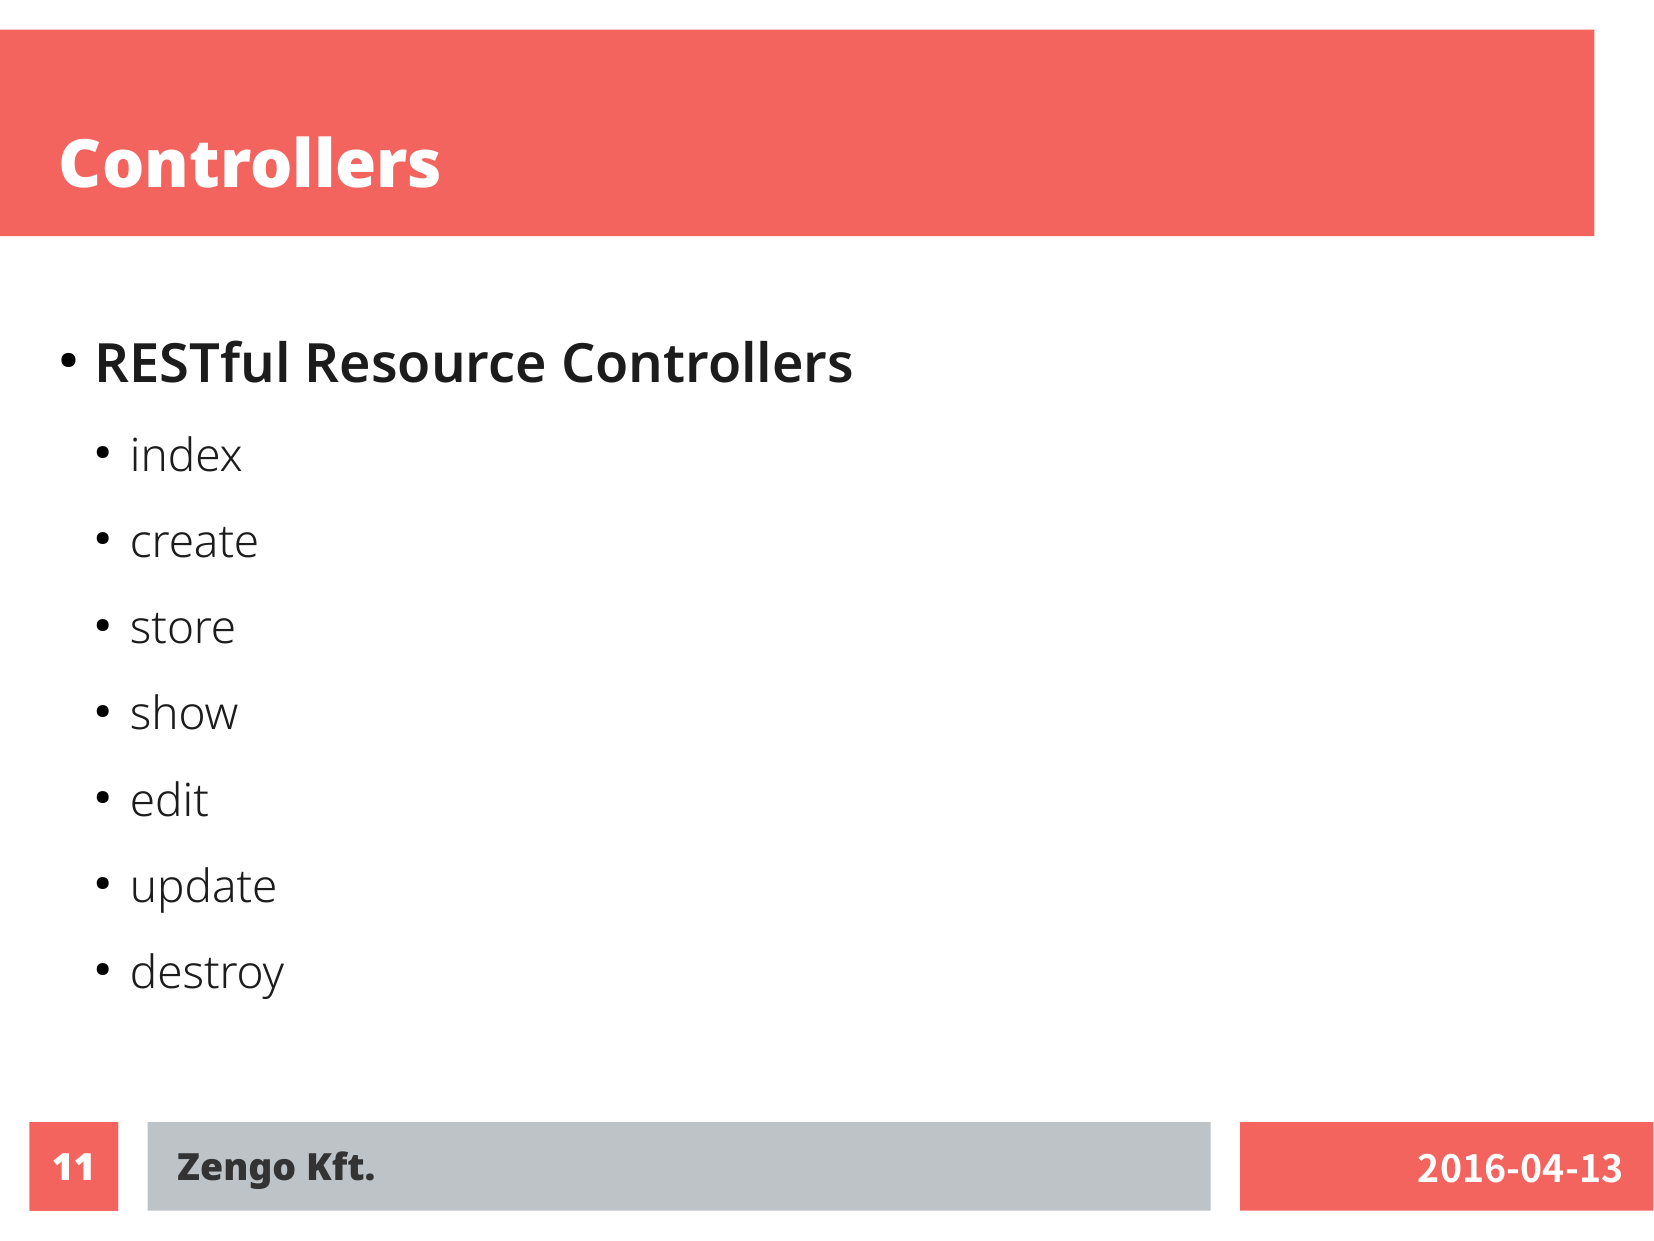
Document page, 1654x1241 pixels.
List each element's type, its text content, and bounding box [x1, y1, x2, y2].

title Controllers [59, 59, 1595, 207]
list RESTful Resource Controllers index create store show edit update destroy [59, 324, 1565, 1093]
